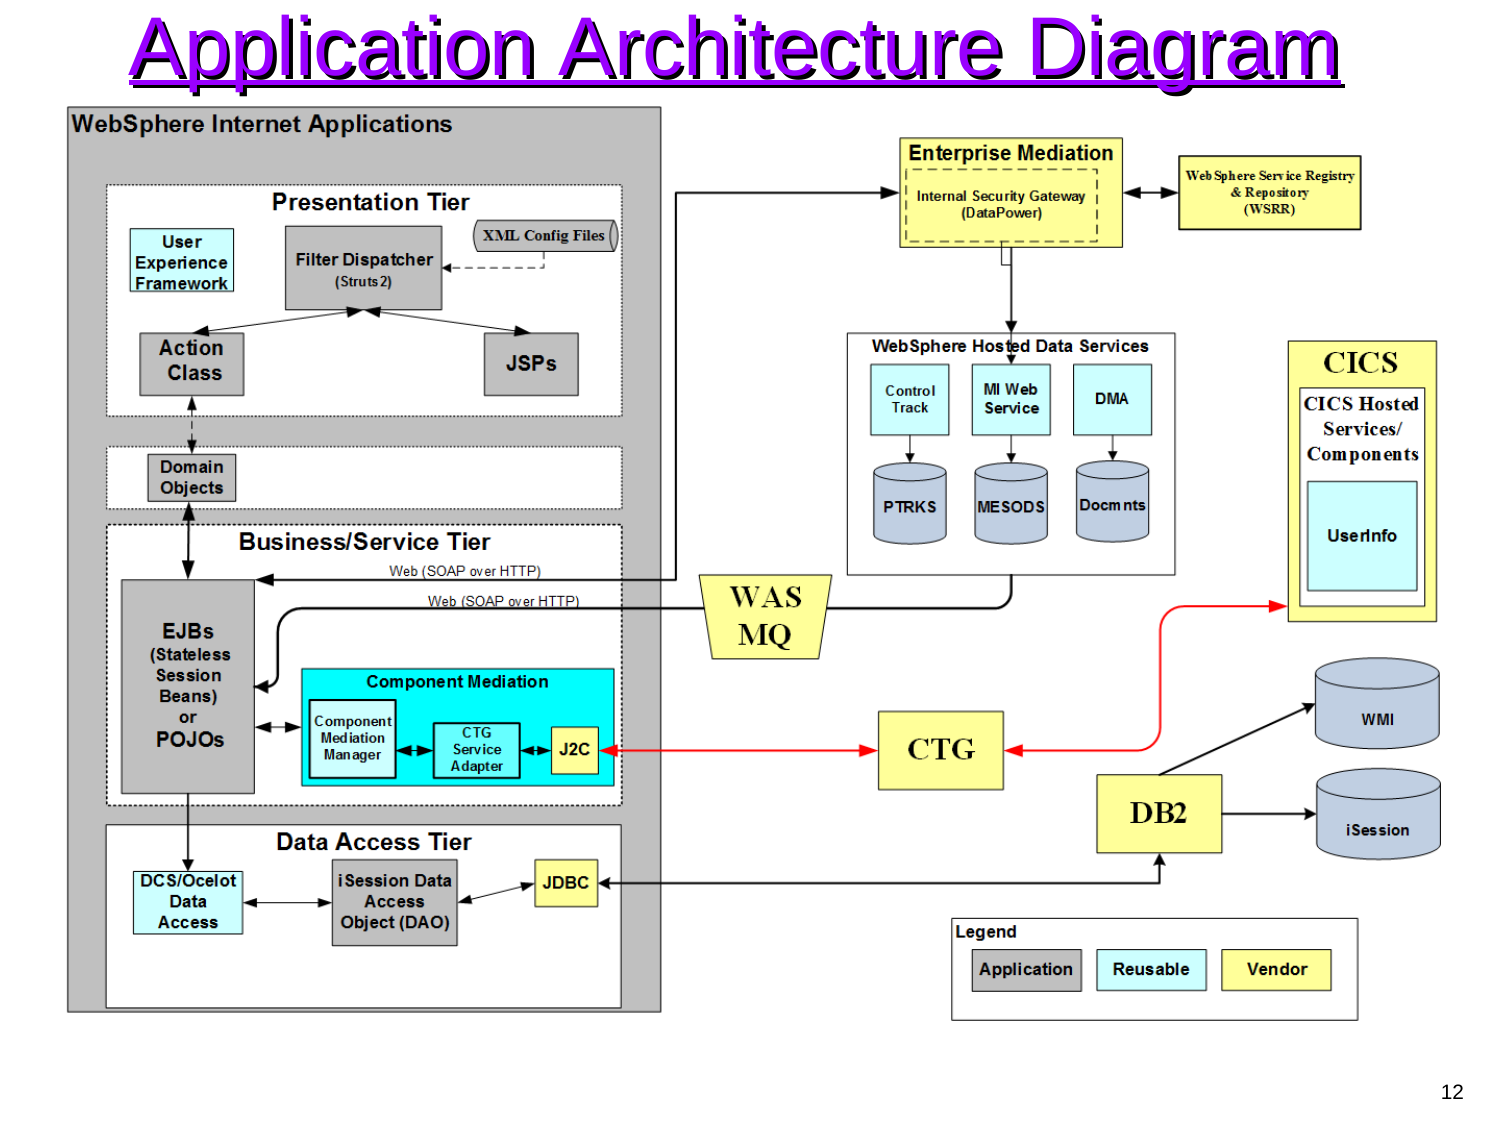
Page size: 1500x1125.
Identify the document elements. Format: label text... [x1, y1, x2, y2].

text_box <number> [1418, 1051, 1479, 1112]
picture [58, 220, 1442, 1021]
text_box Application Architecture Diagram [0, 0, 1486, 220]
